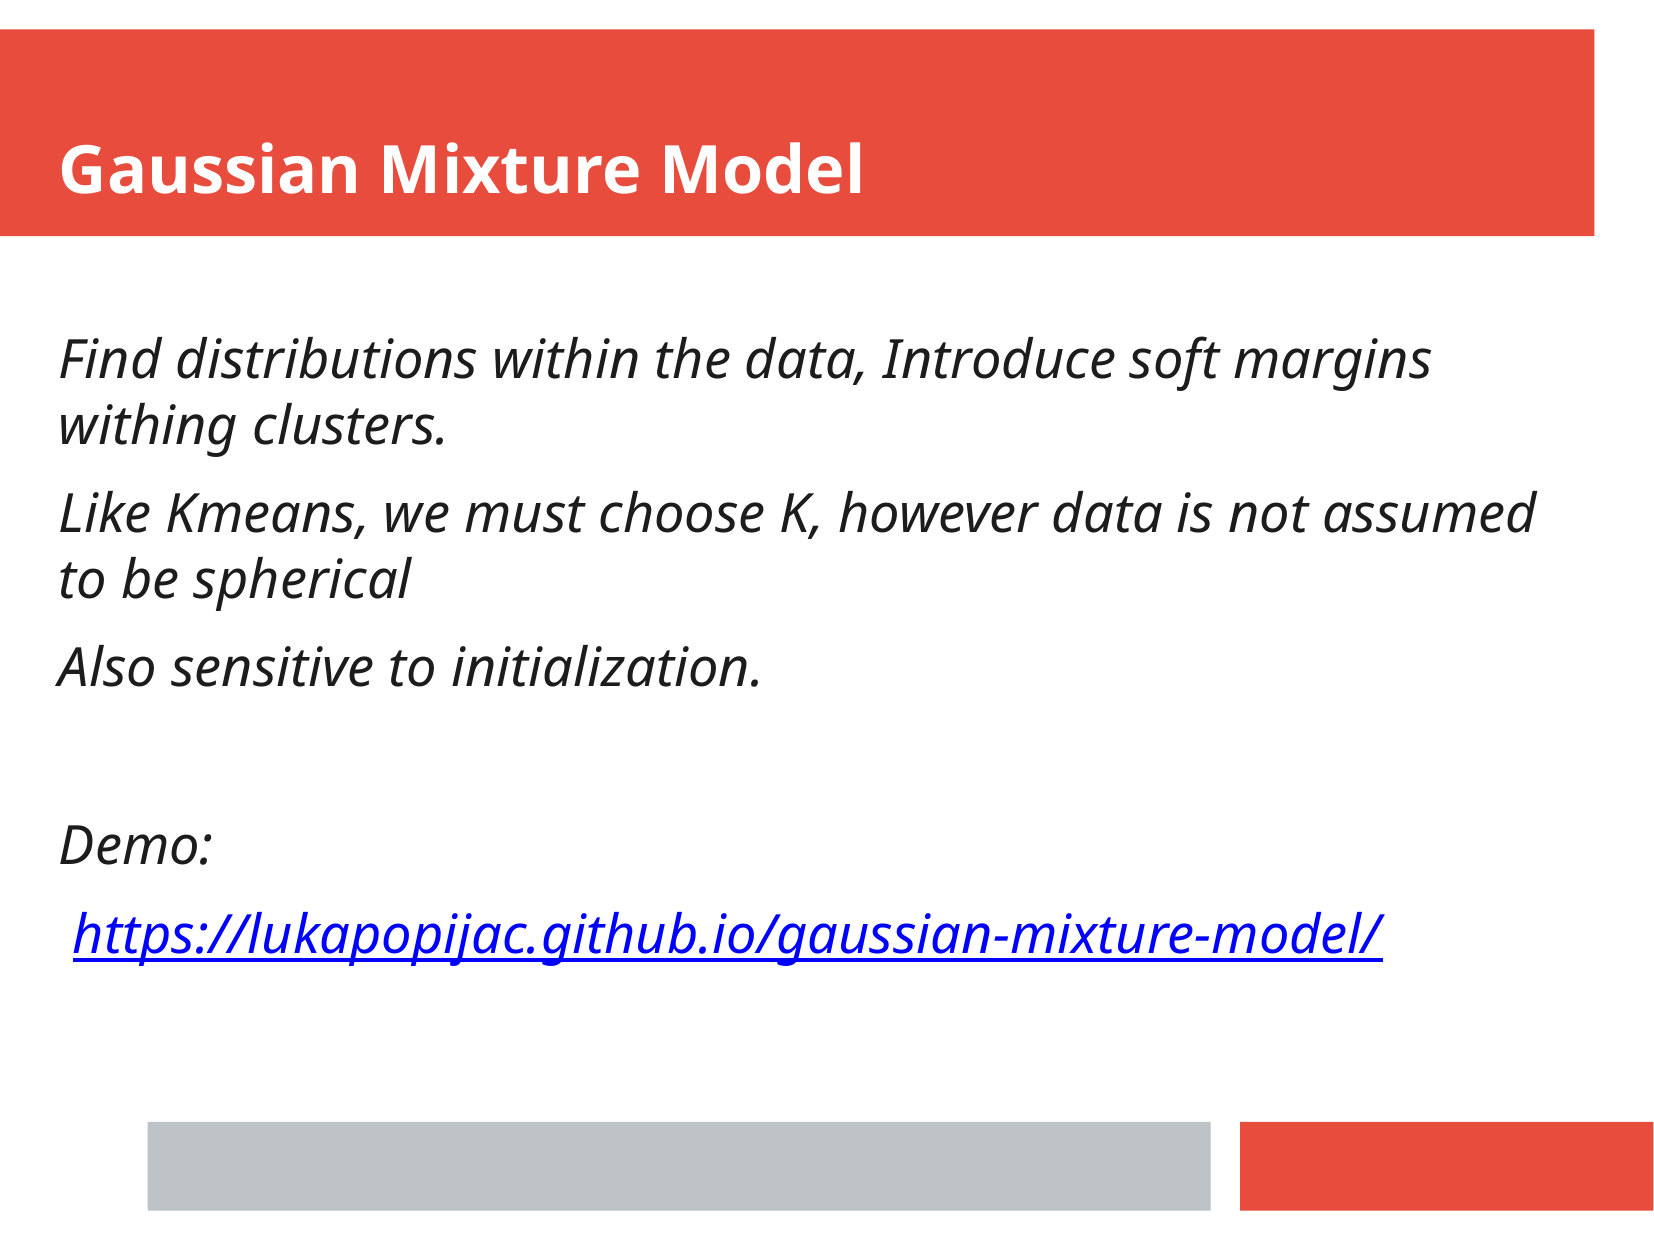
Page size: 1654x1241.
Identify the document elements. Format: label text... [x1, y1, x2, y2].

text_box Gaussian Mixture Model [58, 58, 1595, 207]
text_box Find distributions within the data, Introduce soft margins withing clusters. Like Kmeans, we must choose K, however data is not assumed to be spherical Also sensitive to initialization. Demo: https://lukapopijac.github.io/gaussian-mixture-model/ [58, 324, 1565, 1093]
